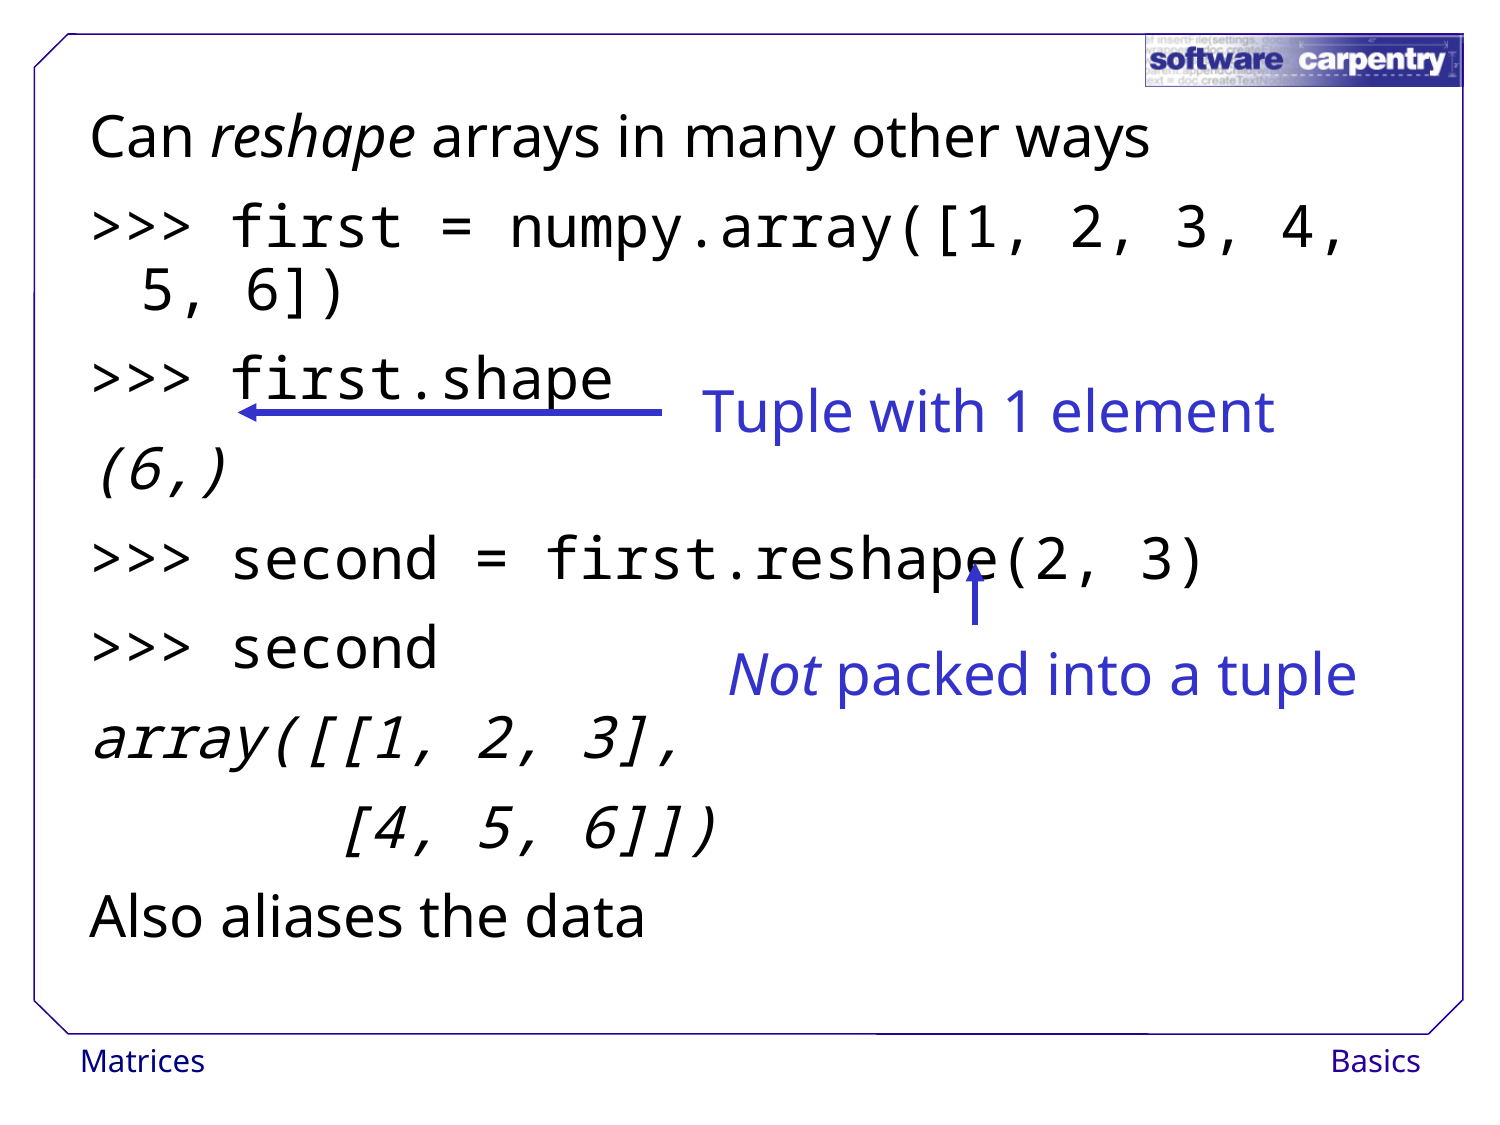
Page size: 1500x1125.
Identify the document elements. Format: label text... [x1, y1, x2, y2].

text_box Not packed into a tuple [712, 637, 1401, 726]
picture [1145, 33, 1464, 87]
text_box Tuple with 1 element [687, 375, 1313, 463]
list Can reshape arrays in many other ways >>> first = numpy.array([1, 2, 3, 4, 5, 6]) >>> first.shape (6,) >>> second = first.reshape(2, 3) >>> second array([[1, 2, 3], [4, 5, 6]]) Also aliases the data [75, 99, 1426, 1013]
